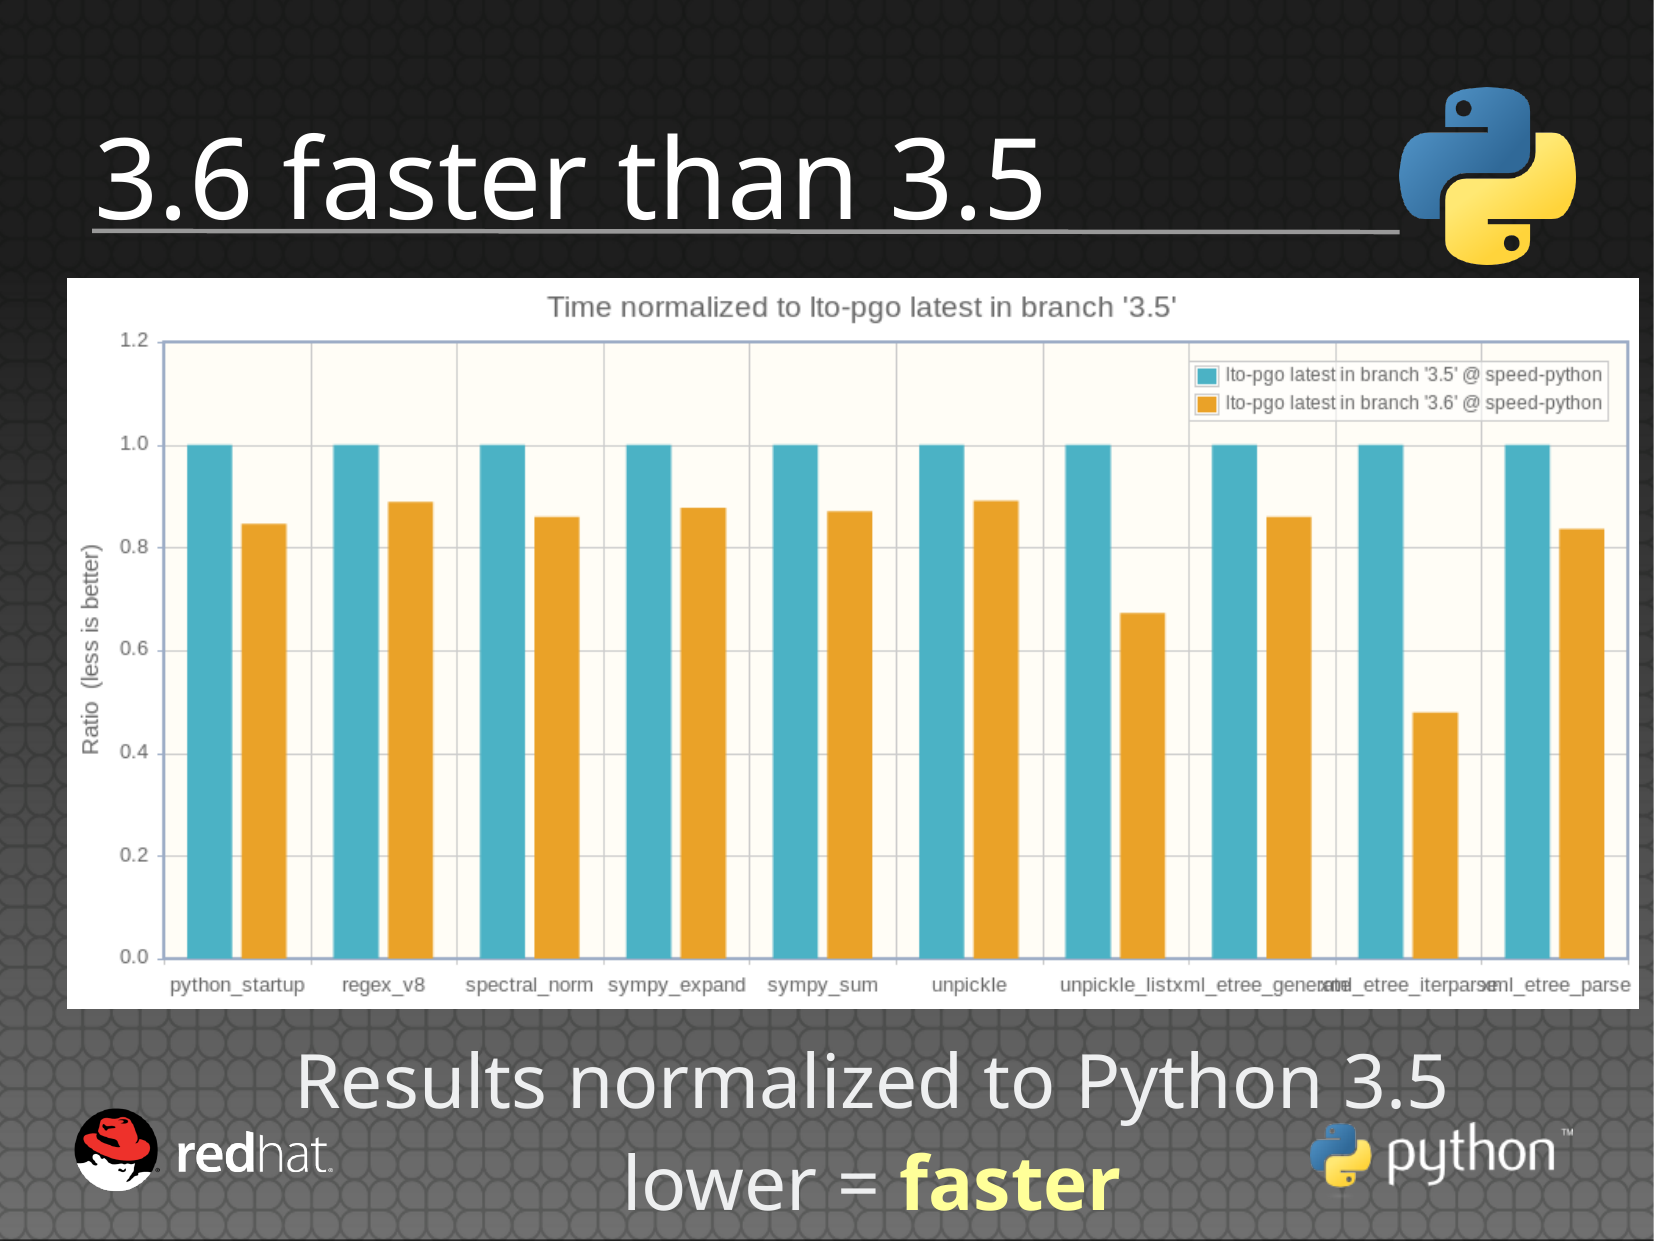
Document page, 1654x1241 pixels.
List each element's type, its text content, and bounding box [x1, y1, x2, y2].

title 3.6 faster than 3.5 [94, 100, 1426, 251]
text_box Results normalized to Python 3.5 lower = faster [279, 1020, 1477, 1206]
picture [0, 0, 1654, 1241]
